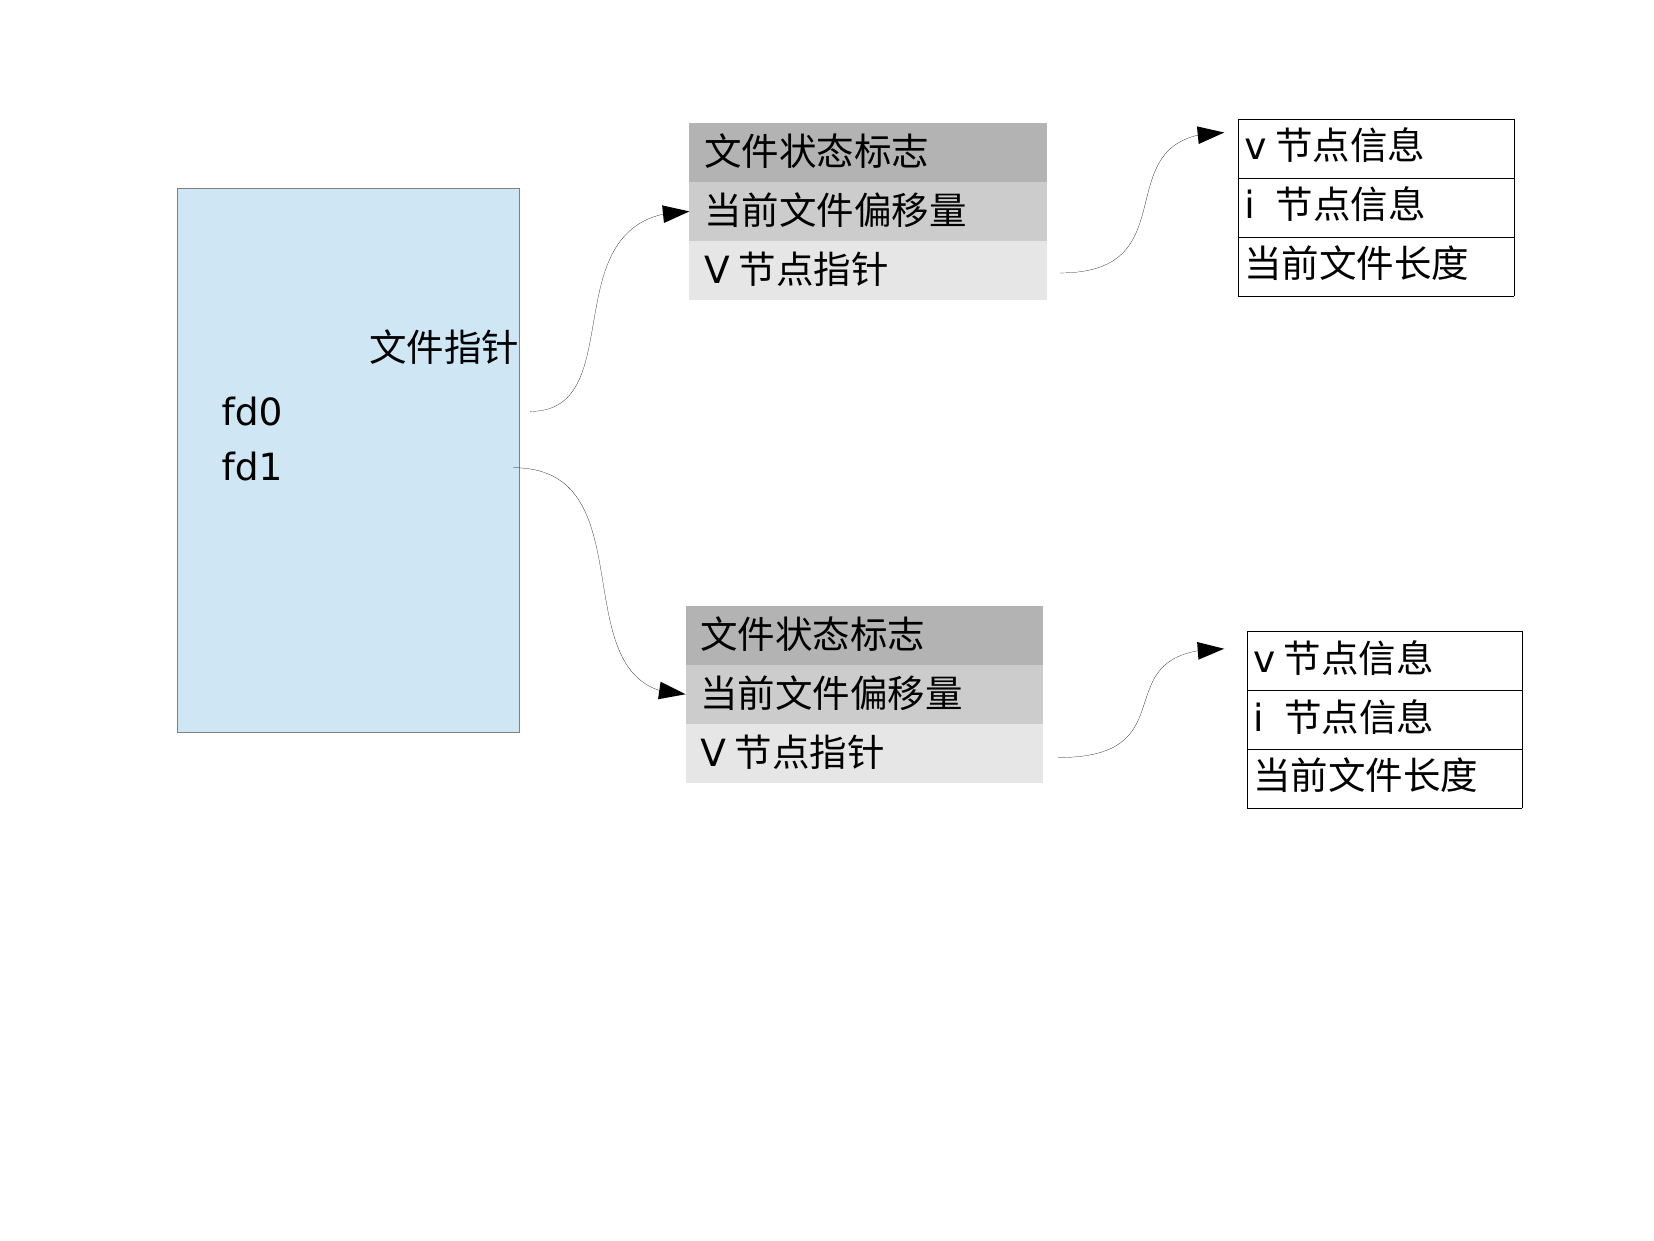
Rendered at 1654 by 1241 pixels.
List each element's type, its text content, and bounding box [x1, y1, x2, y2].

text_box 文件指针 [354, 319, 553, 378]
table_header [365, 385, 513, 440]
table_cell [365, 440, 513, 495]
table_cell 当前文件长度 [1248, 750, 1522, 808]
table_cell [216, 495, 365, 551]
table_header v节点信息 [1239, 120, 1514, 178]
table_cell 当前文件长度 [1239, 238, 1514, 296]
table_cell V节点指针 [686, 724, 1043, 783]
text_box [177, 188, 520, 733]
table_cell fd1 [216, 440, 365, 495]
table_header 文件状态标志 [689, 123, 1047, 182]
table_cell V节点指针 [689, 241, 1047, 300]
table_header v节点信息 [1248, 632, 1522, 690]
table_cell 当前文件偏移量 [686, 665, 1043, 724]
table_cell i 节点信息 [1248, 691, 1522, 749]
table_header fd0 [216, 385, 365, 440]
table_header 文件状态标志 [686, 606, 1043, 665]
table_cell i 节点信息 [1239, 179, 1514, 237]
table_cell 当前文件偏移量 [689, 182, 1047, 241]
table_cell [365, 495, 513, 551]
